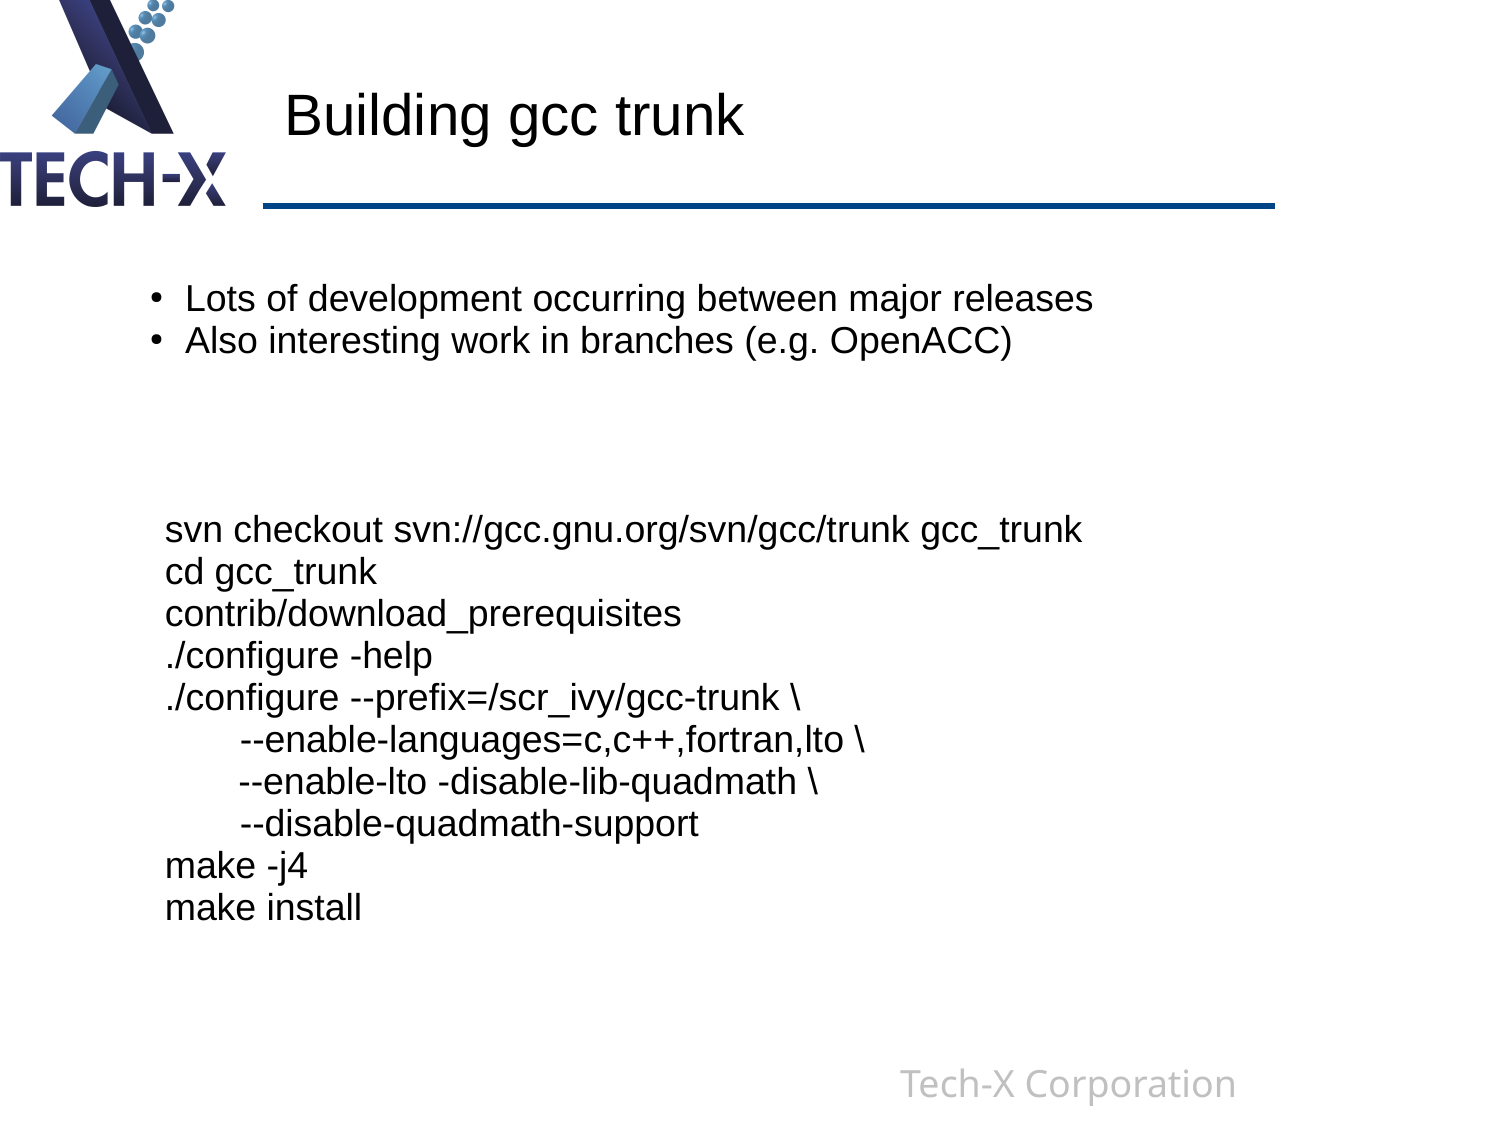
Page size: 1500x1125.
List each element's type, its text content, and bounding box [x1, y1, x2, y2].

text_box Building gcc trunk [269, 75, 761, 155]
picture [0, 0, 226, 207]
text_box Lots of development occurring between major releases Also interesting work in branches (e.g. OpenACC) [135, 270, 1366, 369]
text_box svn checkout svn://gcc.gnu.org/svn/gcc/trunk gcc_trunk cd gcc_trunk contrib/download_prerequisites ./configure -help ./configure --prefix=/scr_ivy/gcc-trunk \ --enable-languages=c,c++,fortran,lto \ --enable-lto -disable-lib-quadmath \ --disable-quadmath-support make -j4 make install [150, 501, 1216, 1021]
